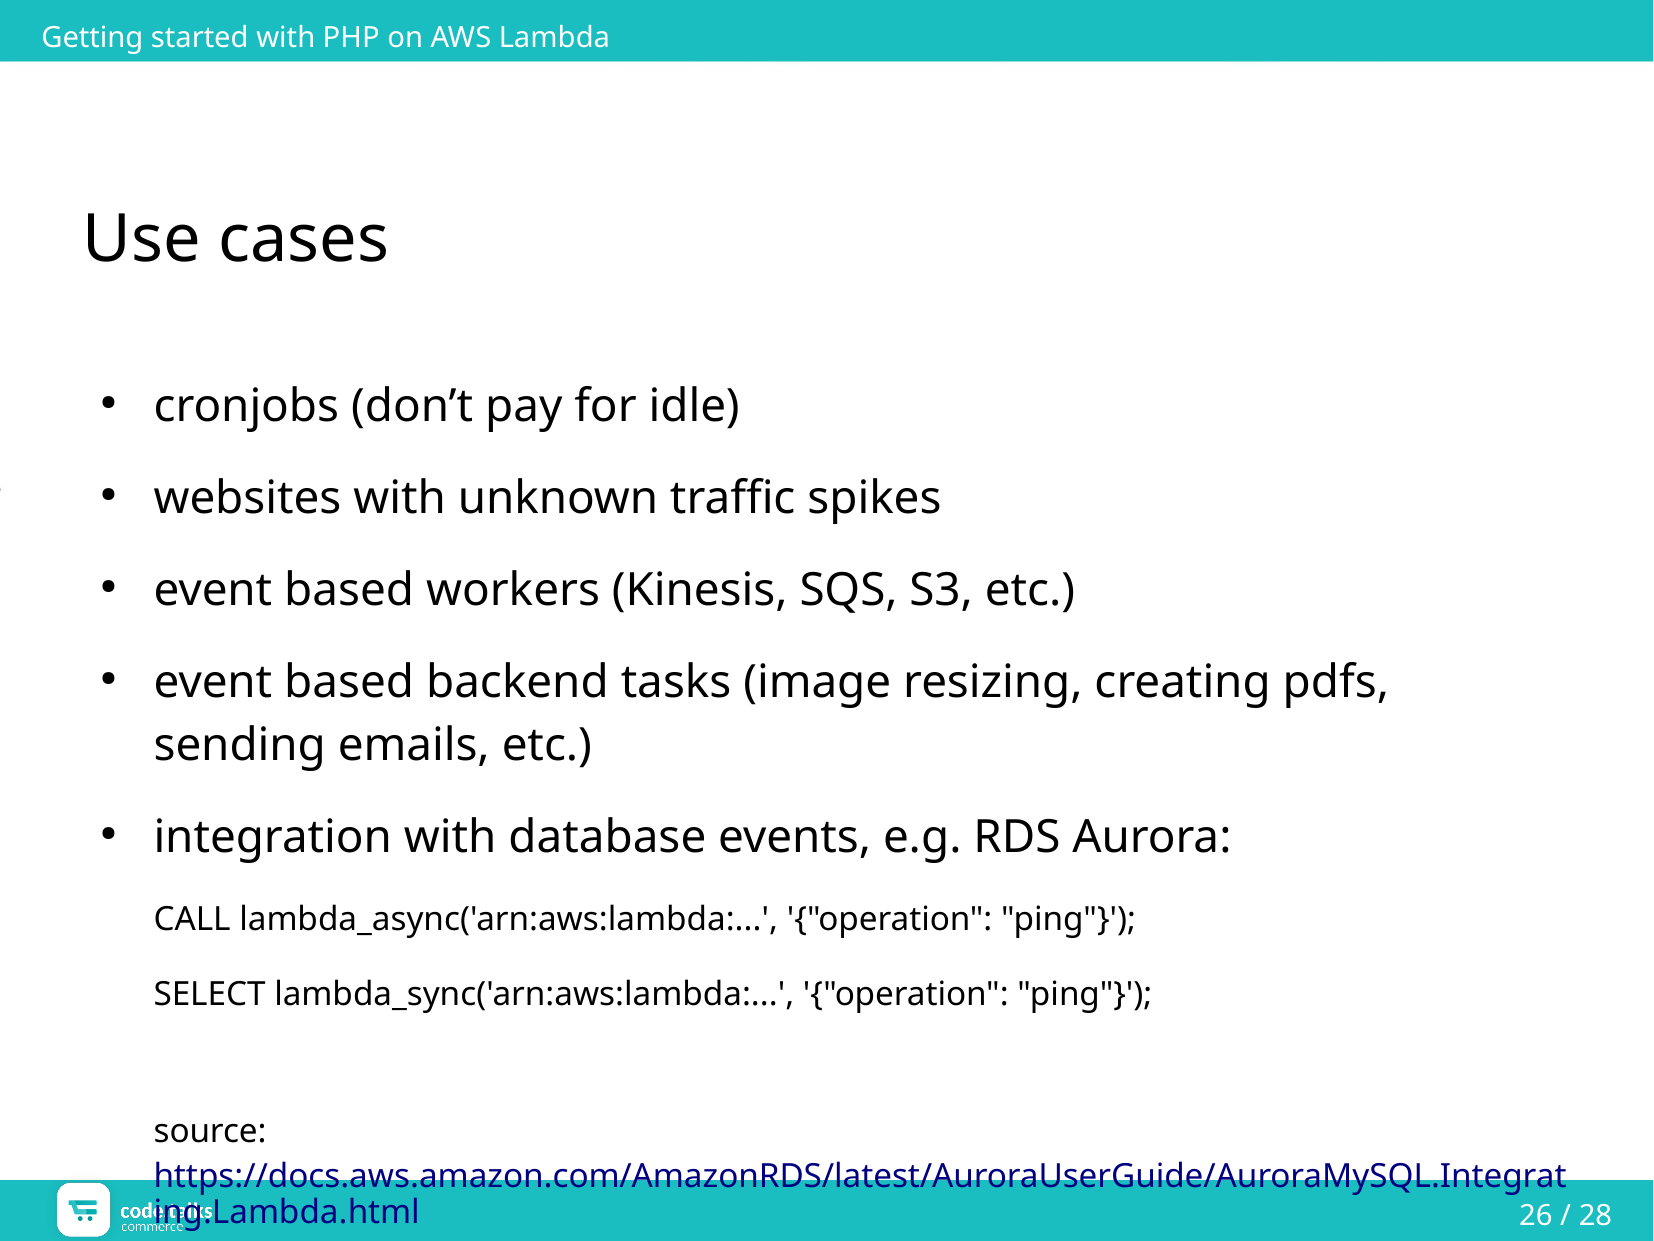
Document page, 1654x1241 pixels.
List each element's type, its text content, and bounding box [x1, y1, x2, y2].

list cronjobs (don’t pay for idle) websites with unknown traffic spikes event based workers (Kinesis, SQS, S3, etc.) event based backend tasks (image resizing, creating pdfs, sending emails, etc.) integration with database events, e.g. RDS Aurora: CALL lambda_async('arn:aws:lambda:...', '{"operation": "ping"}'); SELECT lambda_sync('arn:aws:lambda:...', '{"operation": "ping"}'); source: https://docs.aws.amazon.com/AmazonRDS/latest/AuroraUserGuide/AuroraMySQL.Integrating.Lambda.html [82, 372, 1571, 1121]
picture [0, 0, 1654, 1241]
title Use cases [82, 139, 1571, 332]
